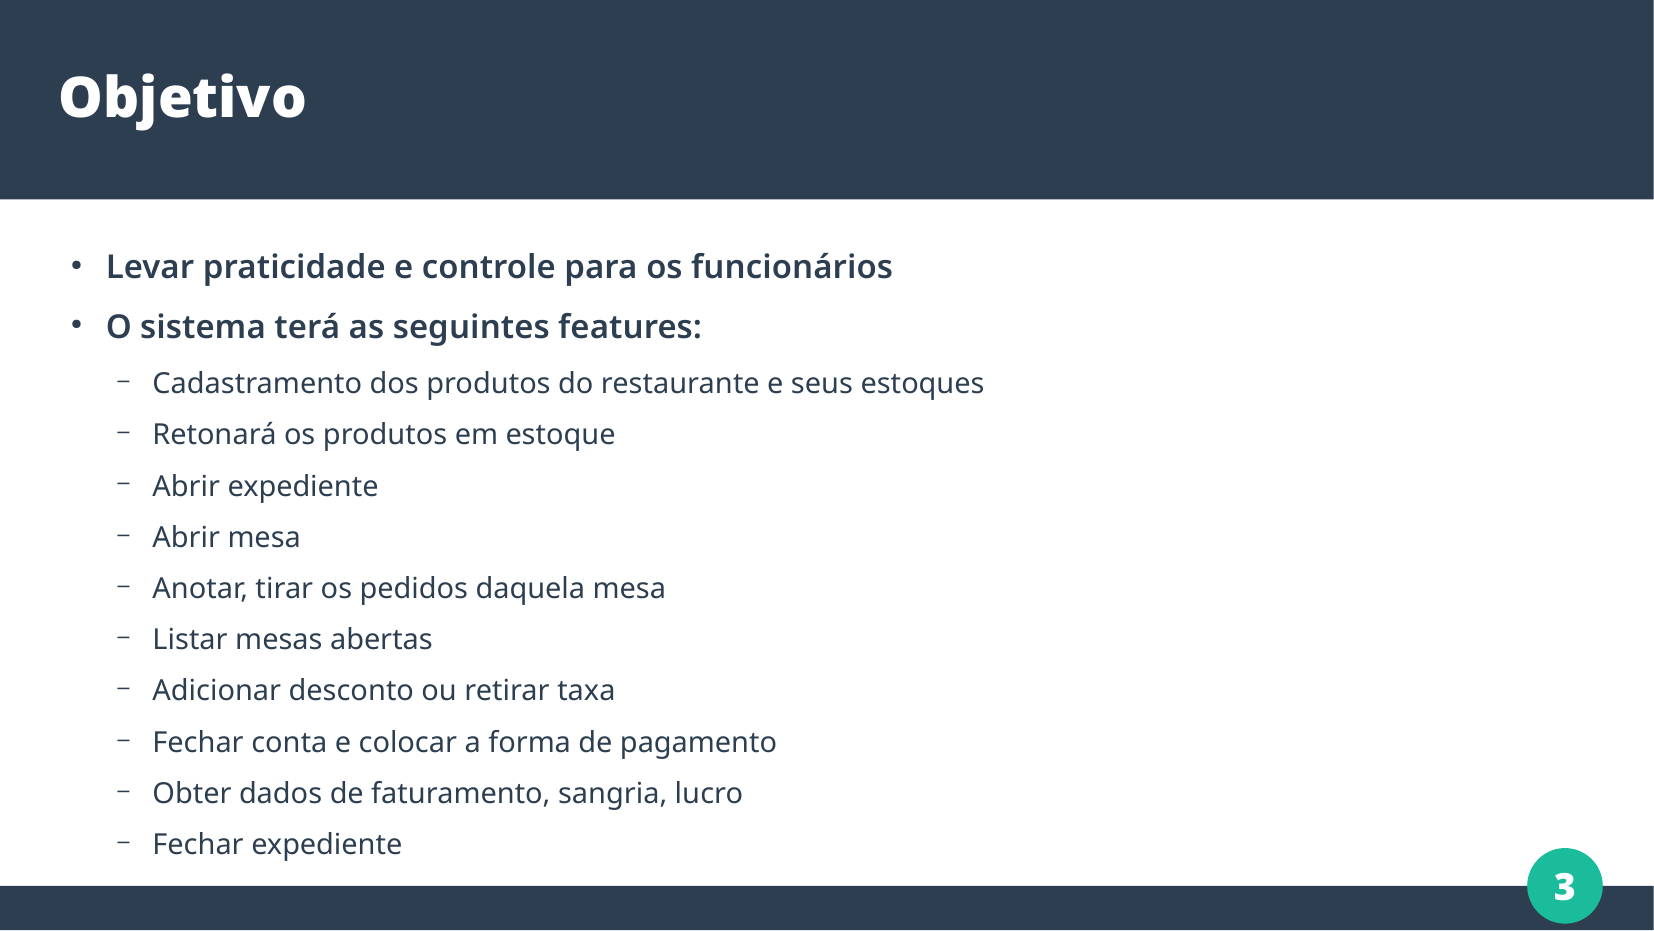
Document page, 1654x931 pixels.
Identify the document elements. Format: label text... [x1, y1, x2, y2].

title Objetivo [59, 37, 1595, 156]
list Levar praticidade e controle para os funcionários O sistema terá as seguintes features: Cadastramento dos produtos do restaurante e seus estoques Retonará os produtos em estoque Abrir expediente Abrir mesa Anotar, tirar os pedidos daquela mesa Listar mesas abertas Adicionar desconto ou retirar taxa Fechar conta e colocar a forma de pagamento Obter dados de faturamento, sangria, lucro Fechar expediente [59, 243, 1595, 864]
